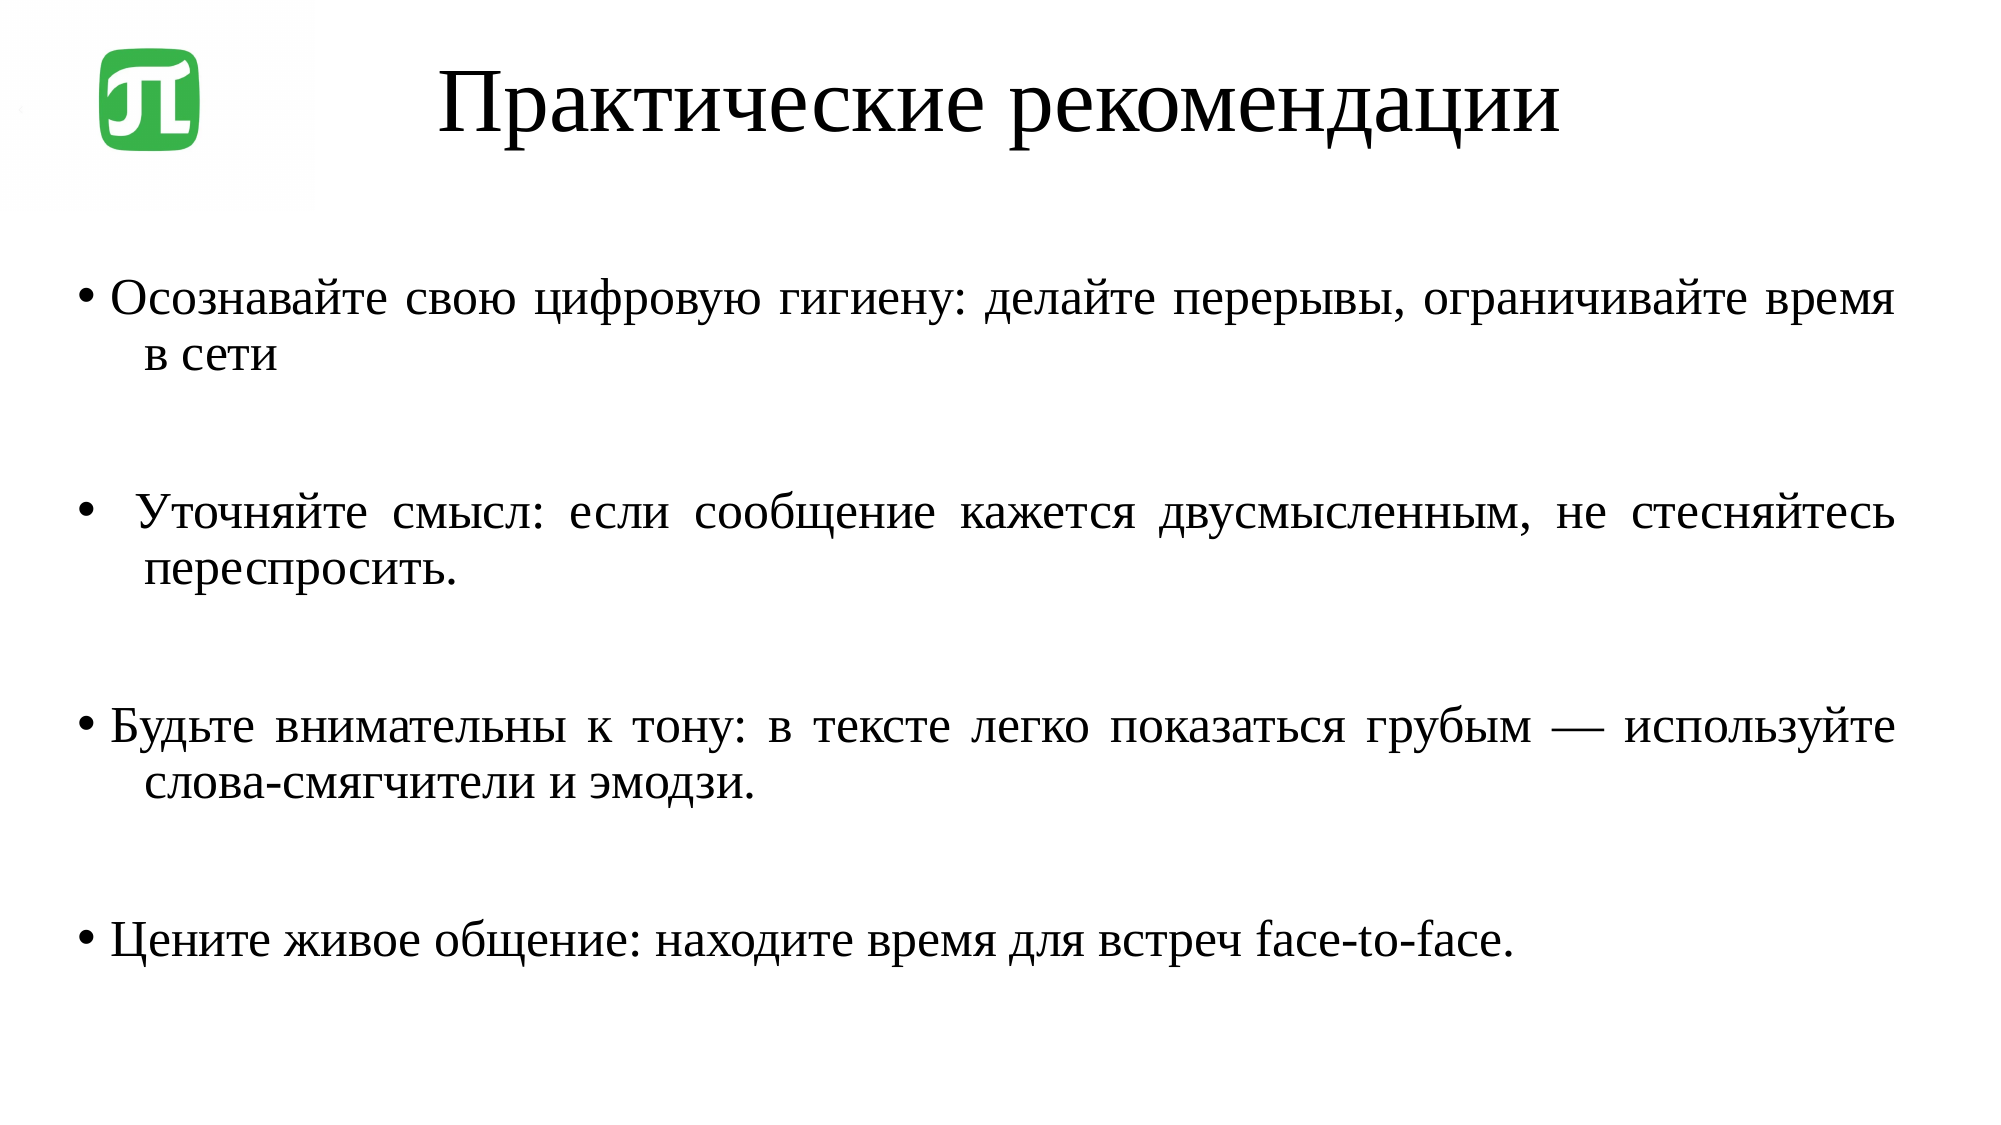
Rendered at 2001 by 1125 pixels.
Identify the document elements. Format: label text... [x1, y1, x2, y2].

list Осознавайте свою цифровую гигиену: делайте перерывы, ограничивайте время в сети Уточняйте смысл: если сообщение кажется двусмысленным, не стесняйтесь переспросить. Будьте внимательны к тону: в тексте легко показаться грубым — используйте слова-смягчители и эмодзи. Цените живое общение: находите время для встреч face-to-face. [62, 262, 1913, 977]
title Практические рекомендации [315, 0, 1863, 211]
picture [0, 0, 315, 211]
